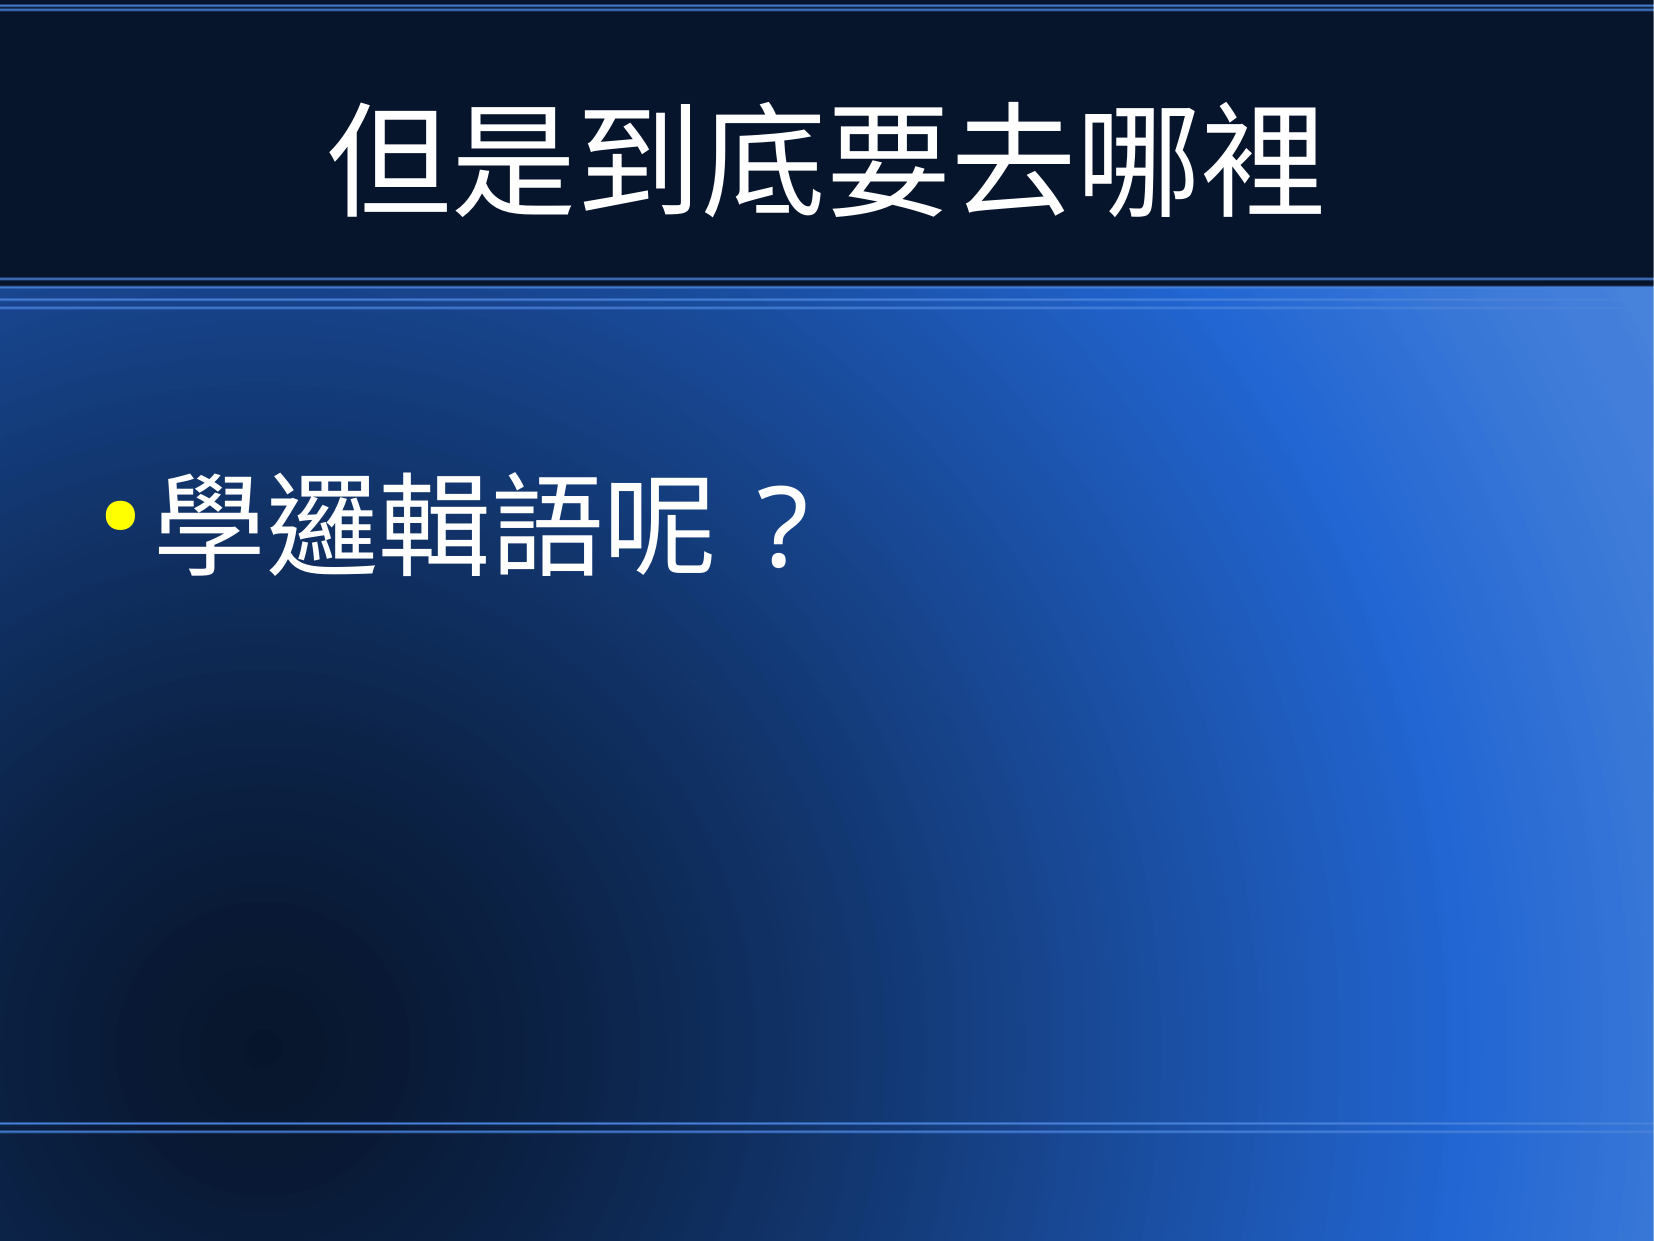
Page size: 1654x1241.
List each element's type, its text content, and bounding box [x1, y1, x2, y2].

list 學邏輯語呢? [82, 355, 1571, 1241]
picture [0, 0, 1654, 1241]
title 但是到底要去哪裡 [82, 49, 1571, 257]
